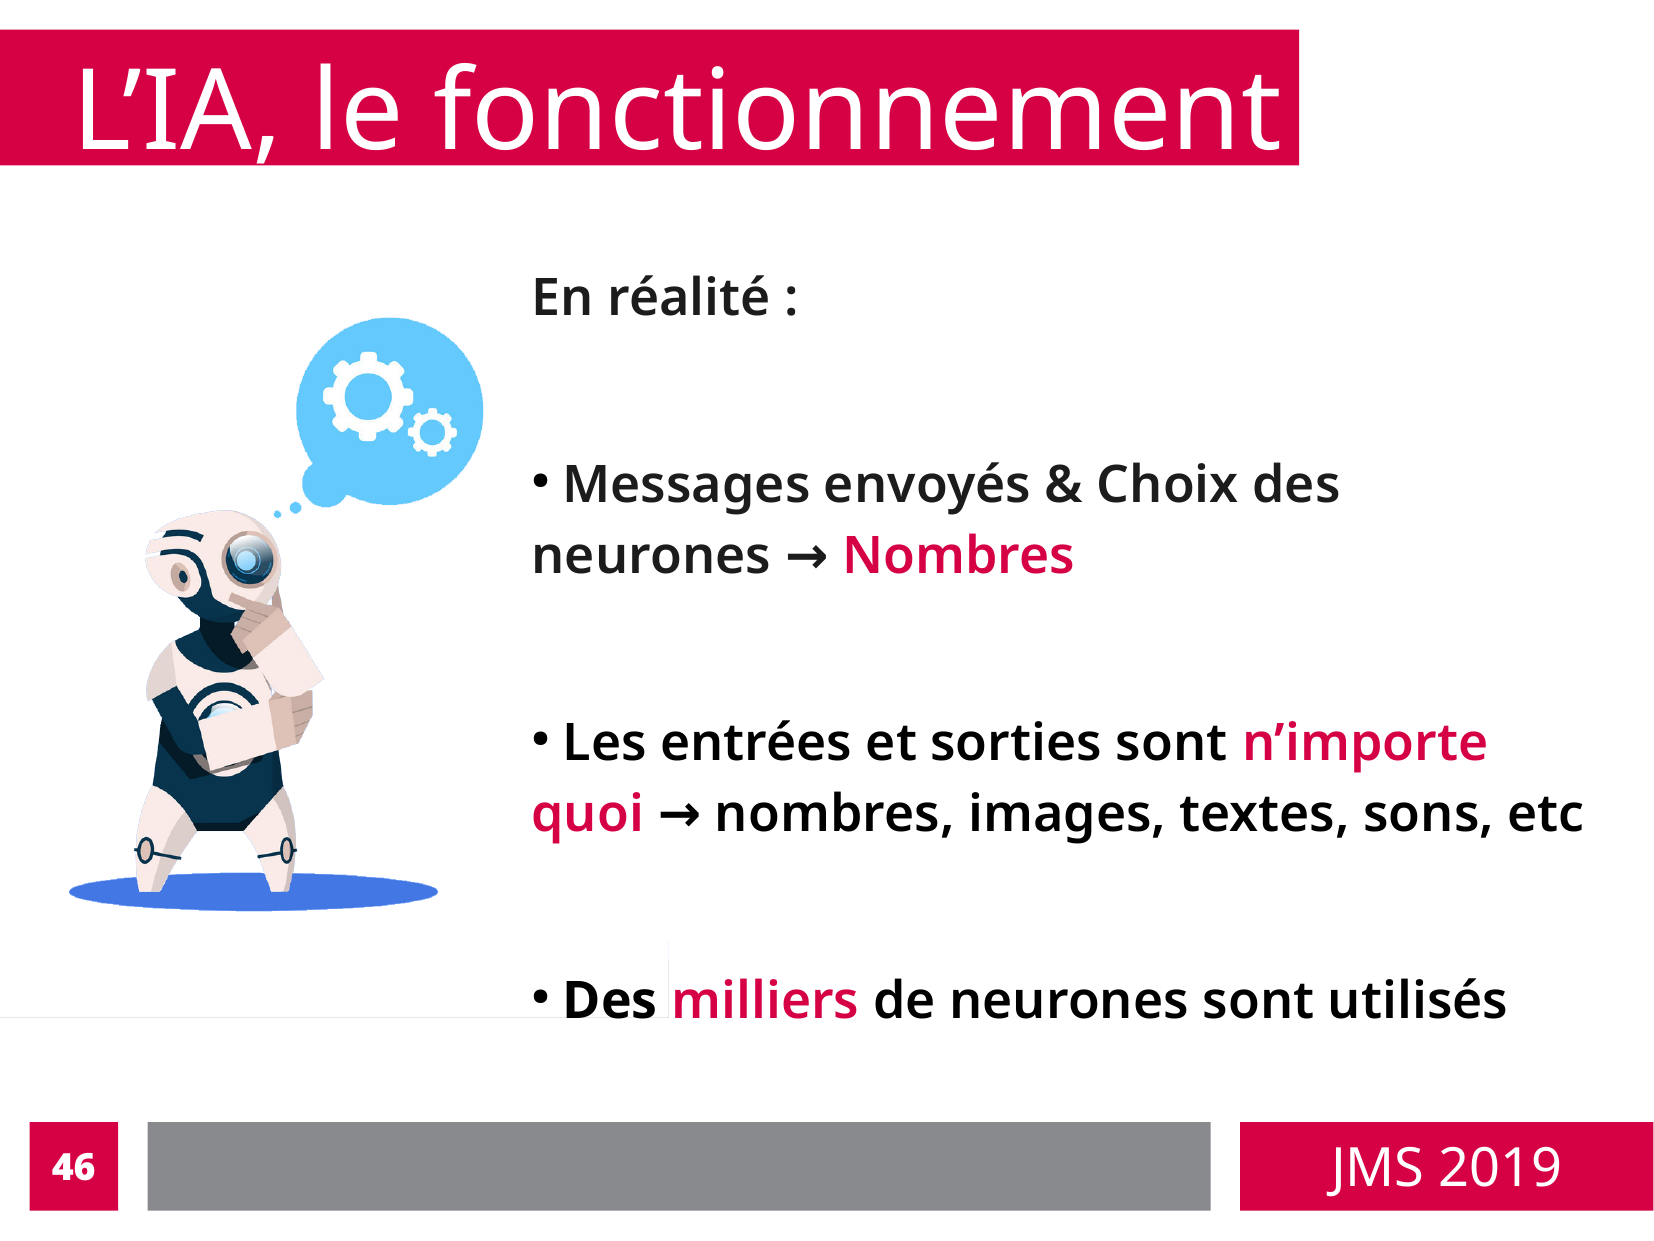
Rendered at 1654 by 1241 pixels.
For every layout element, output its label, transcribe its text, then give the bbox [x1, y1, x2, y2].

list En réalité : Messages envoyés & Choix des neurones → Nombres Les entrées et sorties sont n’importe quoi → nombres, images, textes, sons, etc Des milliers de neurones sont utilisés [531, 259, 1607, 1087]
title L’IA, le fonctionnement [0, 29, 1371, 178]
picture [0, 238, 669, 1018]
